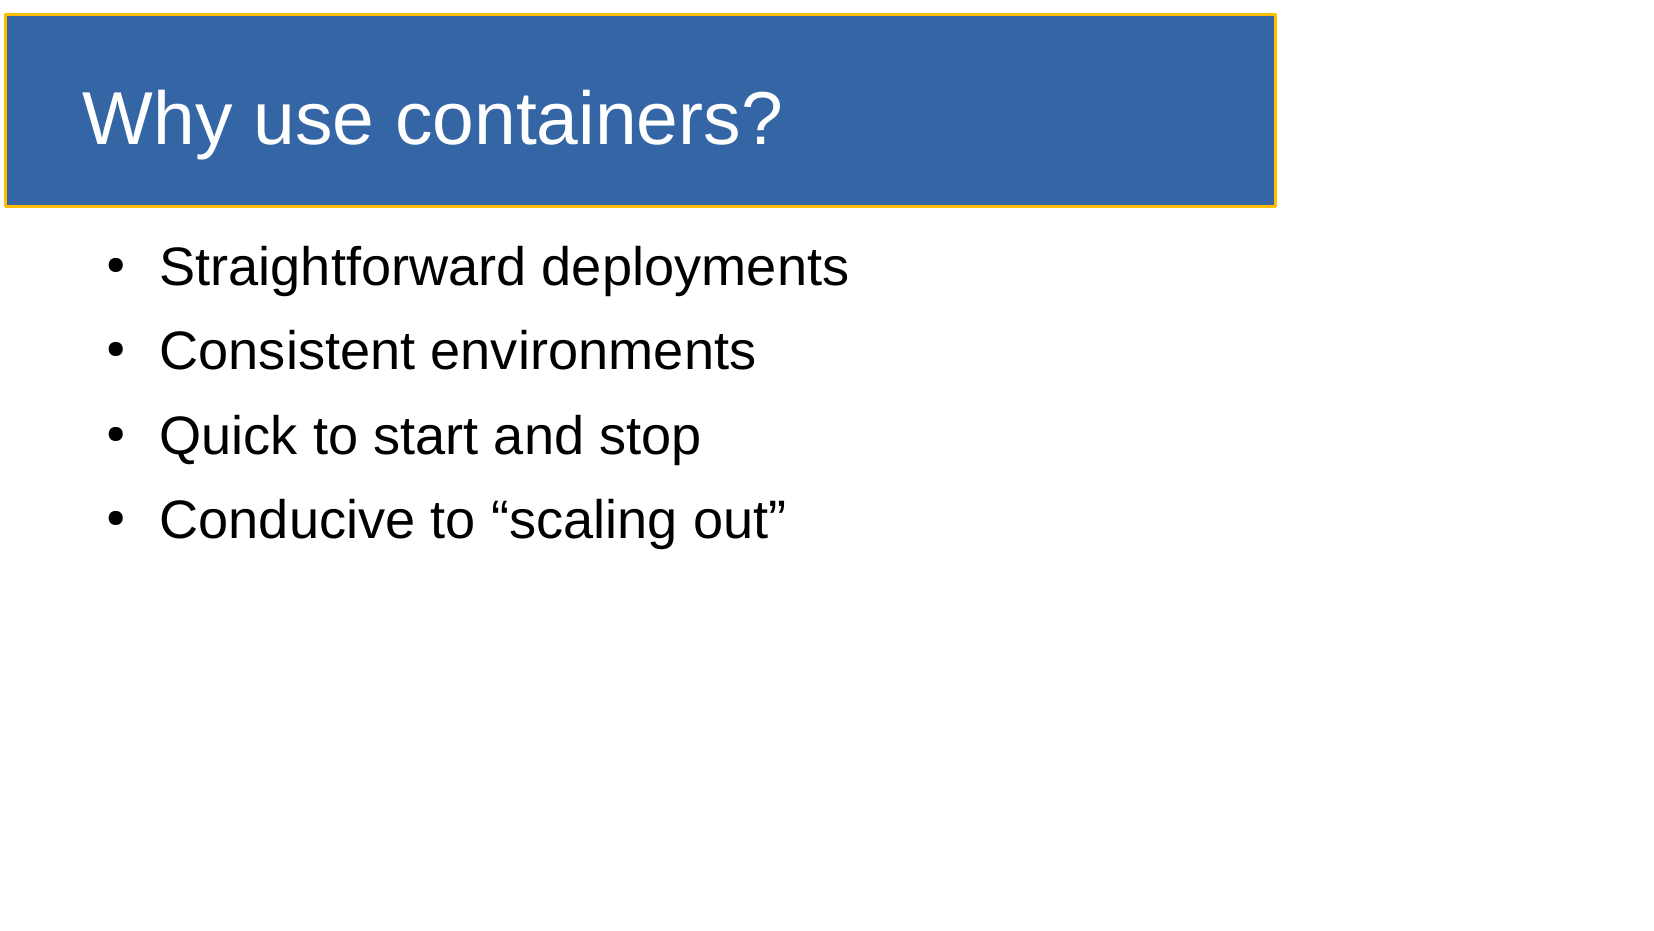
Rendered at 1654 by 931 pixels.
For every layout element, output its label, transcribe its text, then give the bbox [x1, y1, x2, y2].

title Why use containers? [82, 44, 1235, 192]
list Straightforward deployments Consistent environments Quick to start and stop Conducive to “scaling out” [88, 236, 1565, 798]
